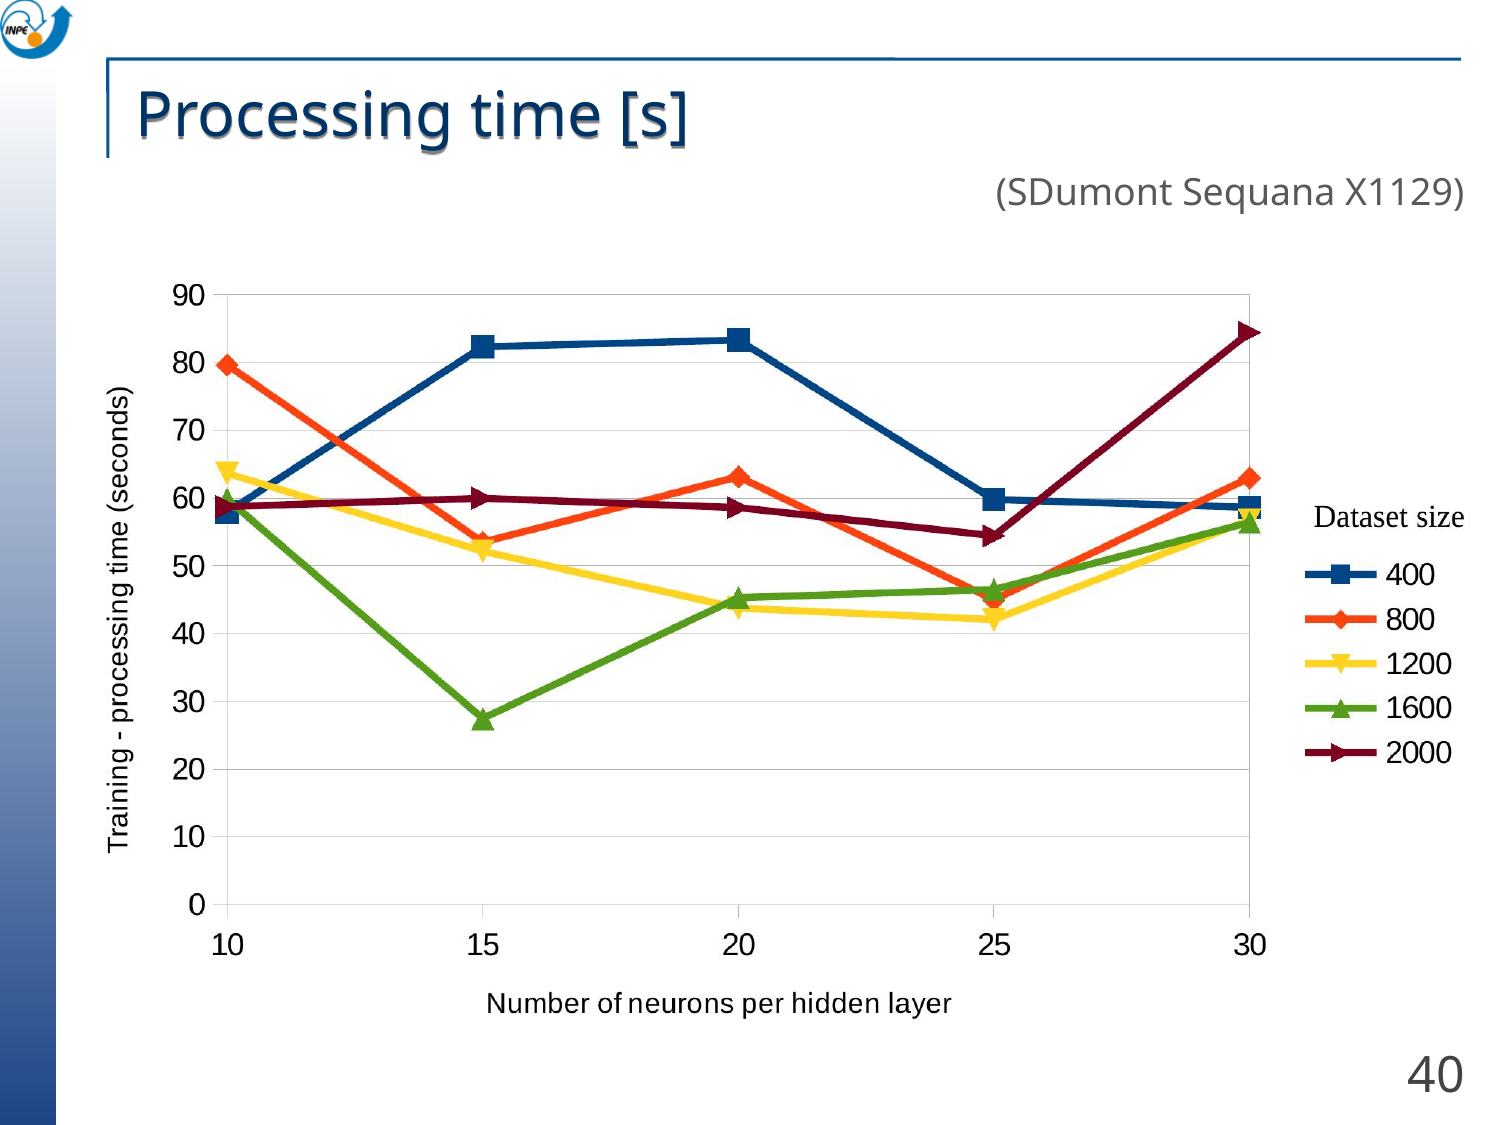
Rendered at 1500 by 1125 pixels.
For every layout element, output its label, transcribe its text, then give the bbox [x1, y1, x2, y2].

slide_number 1 [1389, 1033, 1480, 1120]
text_box (SDumont Sequana X1129) [895, 153, 1480, 229]
picture [106, 281, 1465, 1020]
picture [0, 0, 73, 59]
title Processing time [s] [106, 59, 1465, 181]
